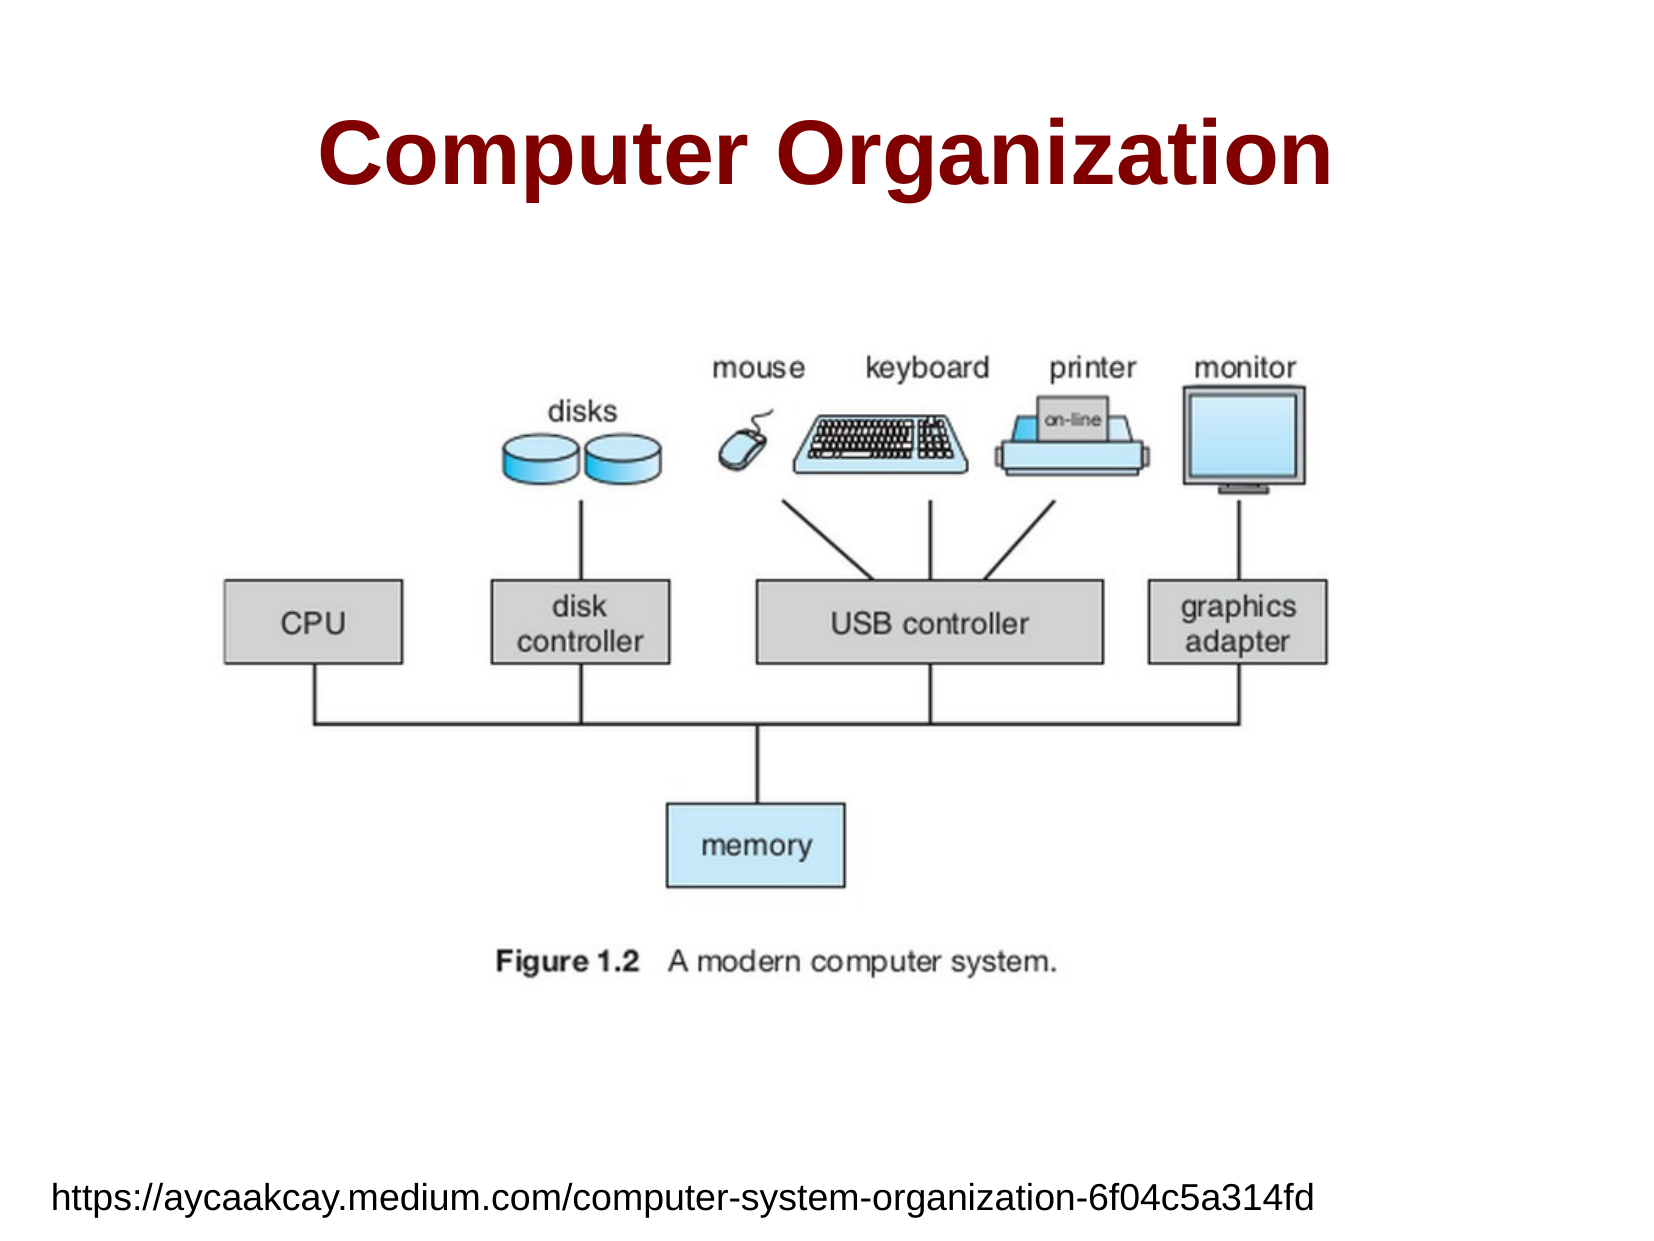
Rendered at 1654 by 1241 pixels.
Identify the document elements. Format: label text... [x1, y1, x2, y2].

text_box https://aycaakcay.medium.com/computer-system-organization-6f04c5a314fd [36, 1169, 1654, 1241]
picture [165, 330, 1418, 1007]
title Computer Organization [82, 49, 1571, 257]
